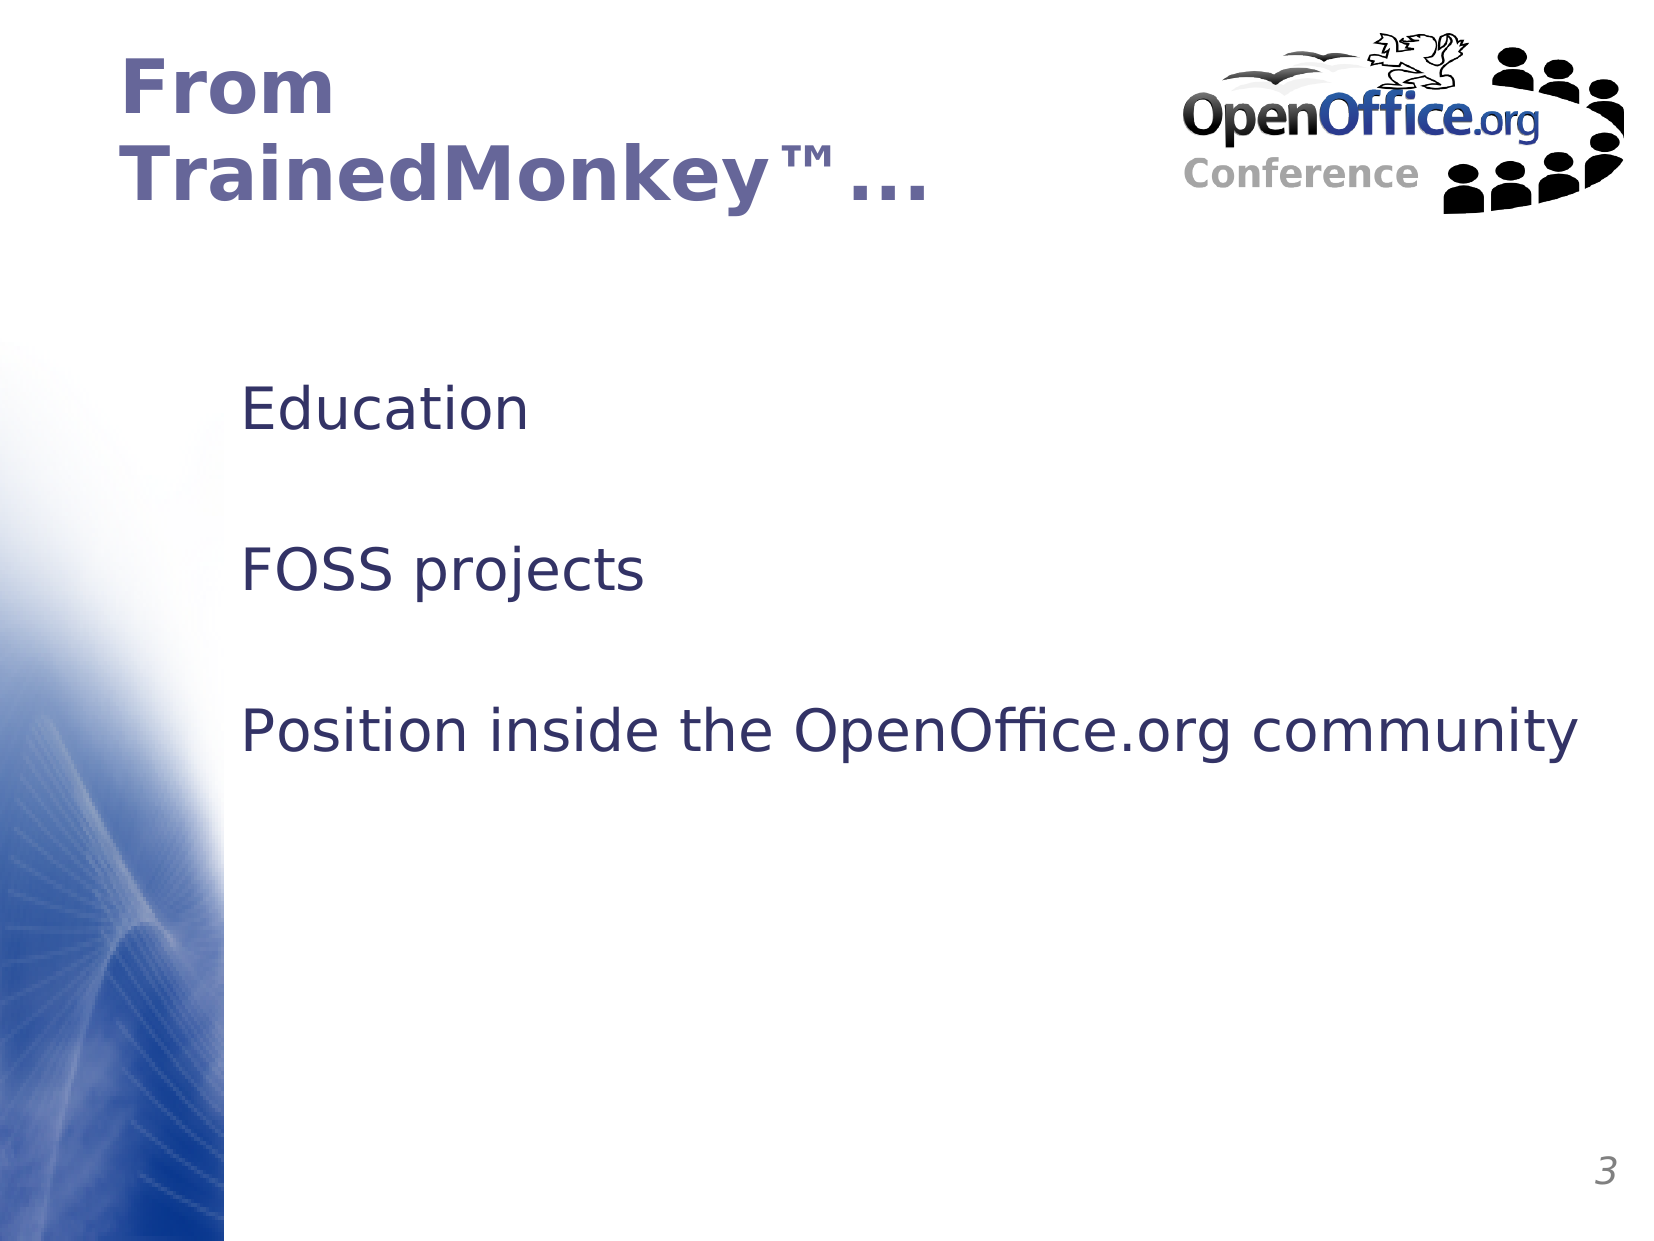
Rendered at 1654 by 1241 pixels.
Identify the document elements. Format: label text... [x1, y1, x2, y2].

picture [1183, 33, 1624, 214]
picture [0, 0, 224, 1241]
title From TrainedMonkey™... [30, 74, 1169, 188]
list Education FOSS projects Position inside the OpenOffice.org community [223, 375, 1619, 1133]
